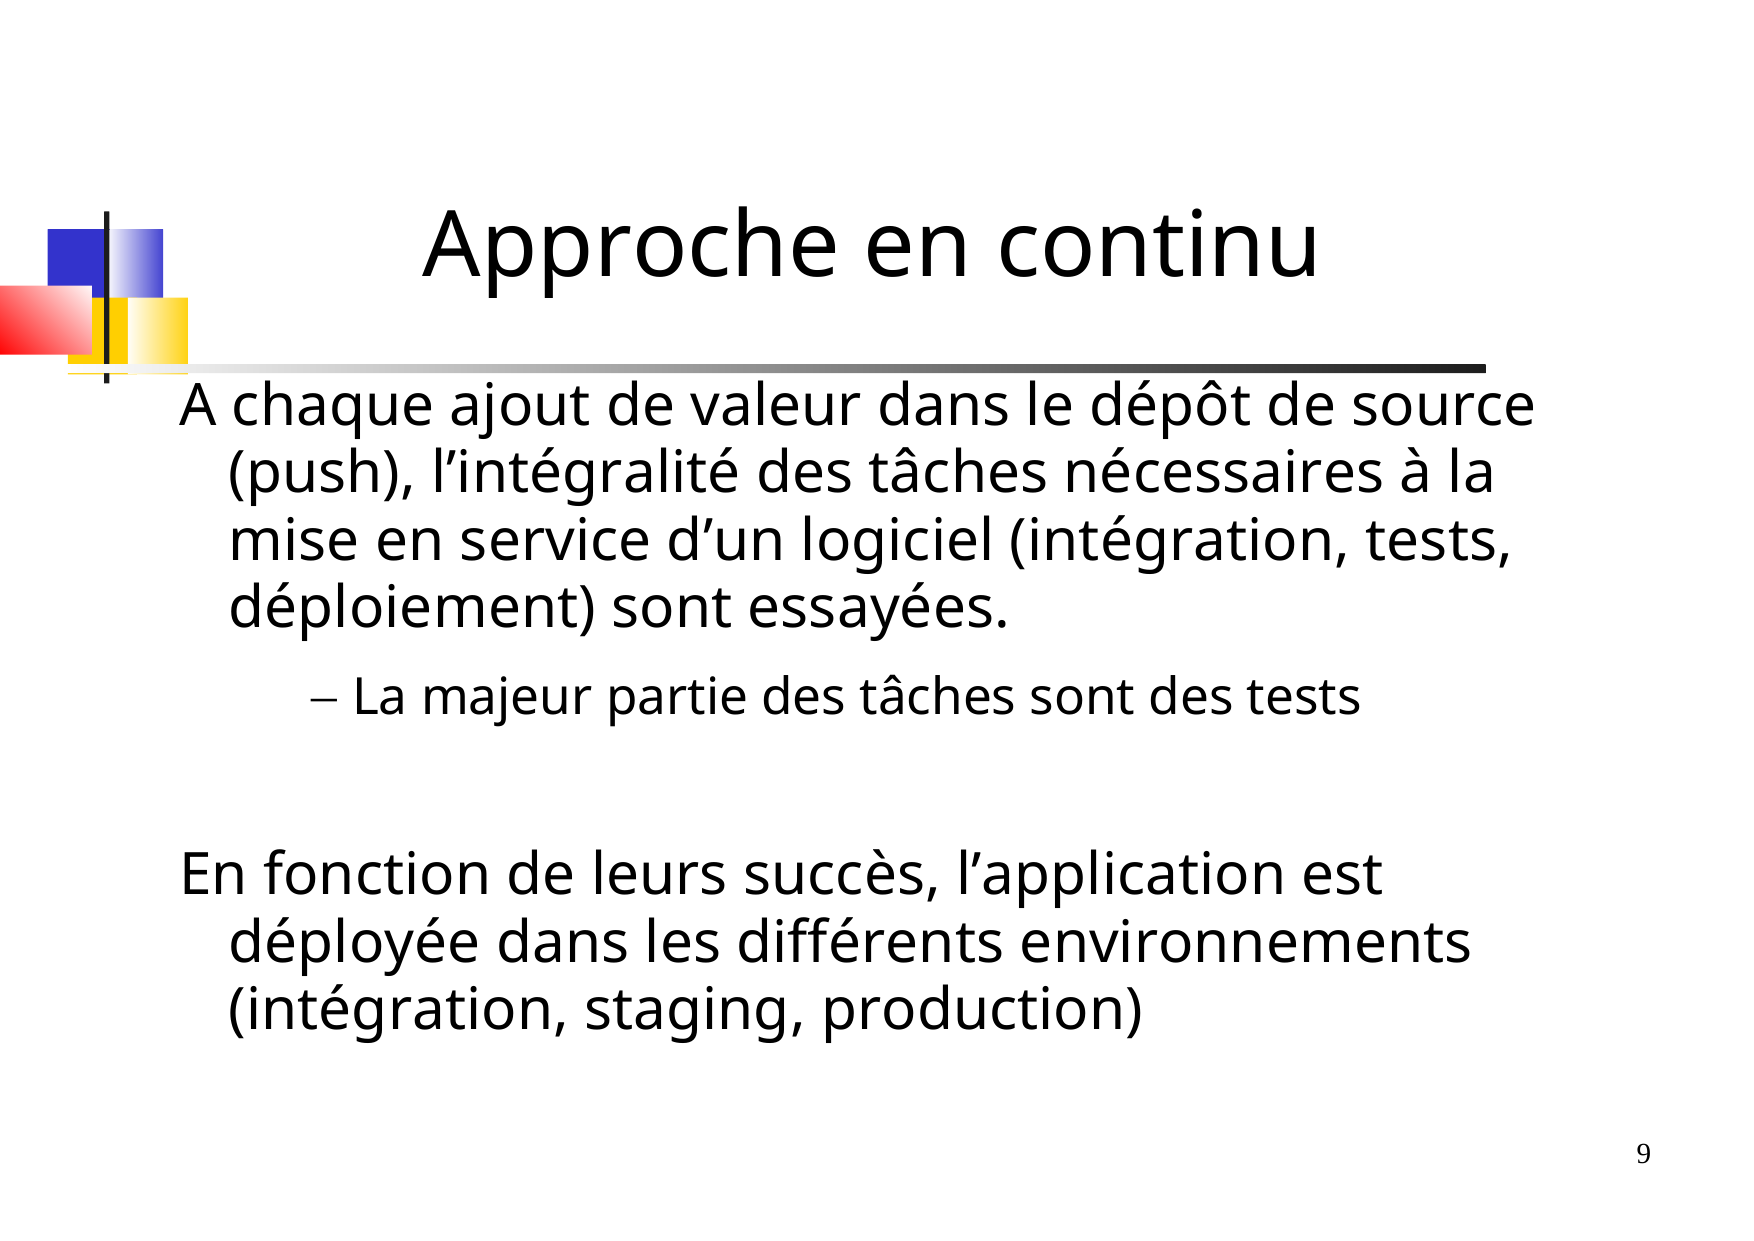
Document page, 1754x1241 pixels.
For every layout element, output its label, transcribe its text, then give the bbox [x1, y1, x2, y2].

list A chaque ajout de valeur dans le dépôt de source (push), l’intégralité des tâches nécessaires à la mise en service d’un logiciel (intégration, tests, déploiement) sont essayées. La majeur partie des tâches sont des tests En fonction de leurs succès, l’application est déployée dans les différents environnements (intégration, staging, production) [179, 371, 1567, 1091]
title Approche en continu [179, 139, 1567, 351]
